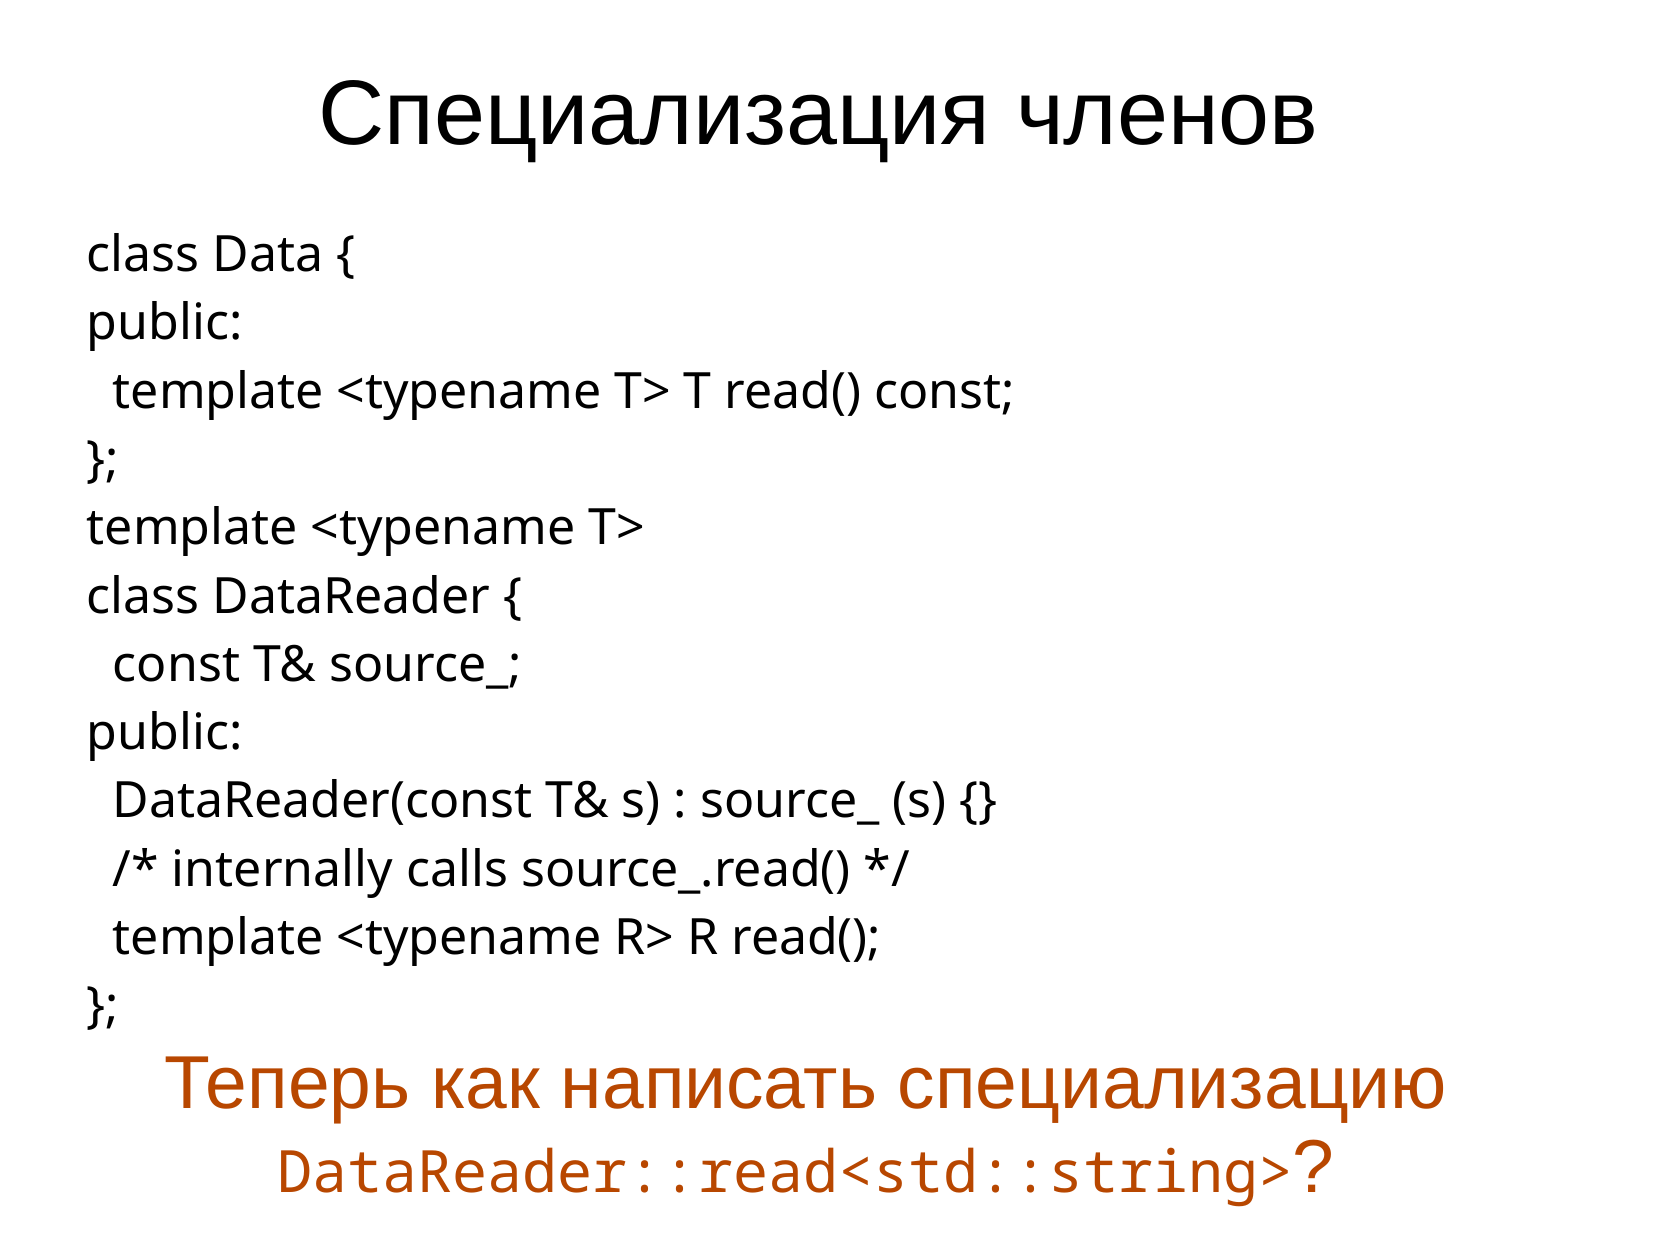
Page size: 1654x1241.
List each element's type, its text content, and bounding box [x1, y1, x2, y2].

subtitle class Data { public: template <typename T> T read() const; }; template <typename T> class DataReader { const T& source_; public: DataReader(const T& s) : source_ (s) {} /* internally calls source_.read() */ template <typename R> R read(); }; [86, 225, 1576, 1030]
title Теперь как написать специализацию DataReader::read<std::string>? [37, 1041, 1576, 1210]
title Специализация членов [75, 37, 1564, 188]
